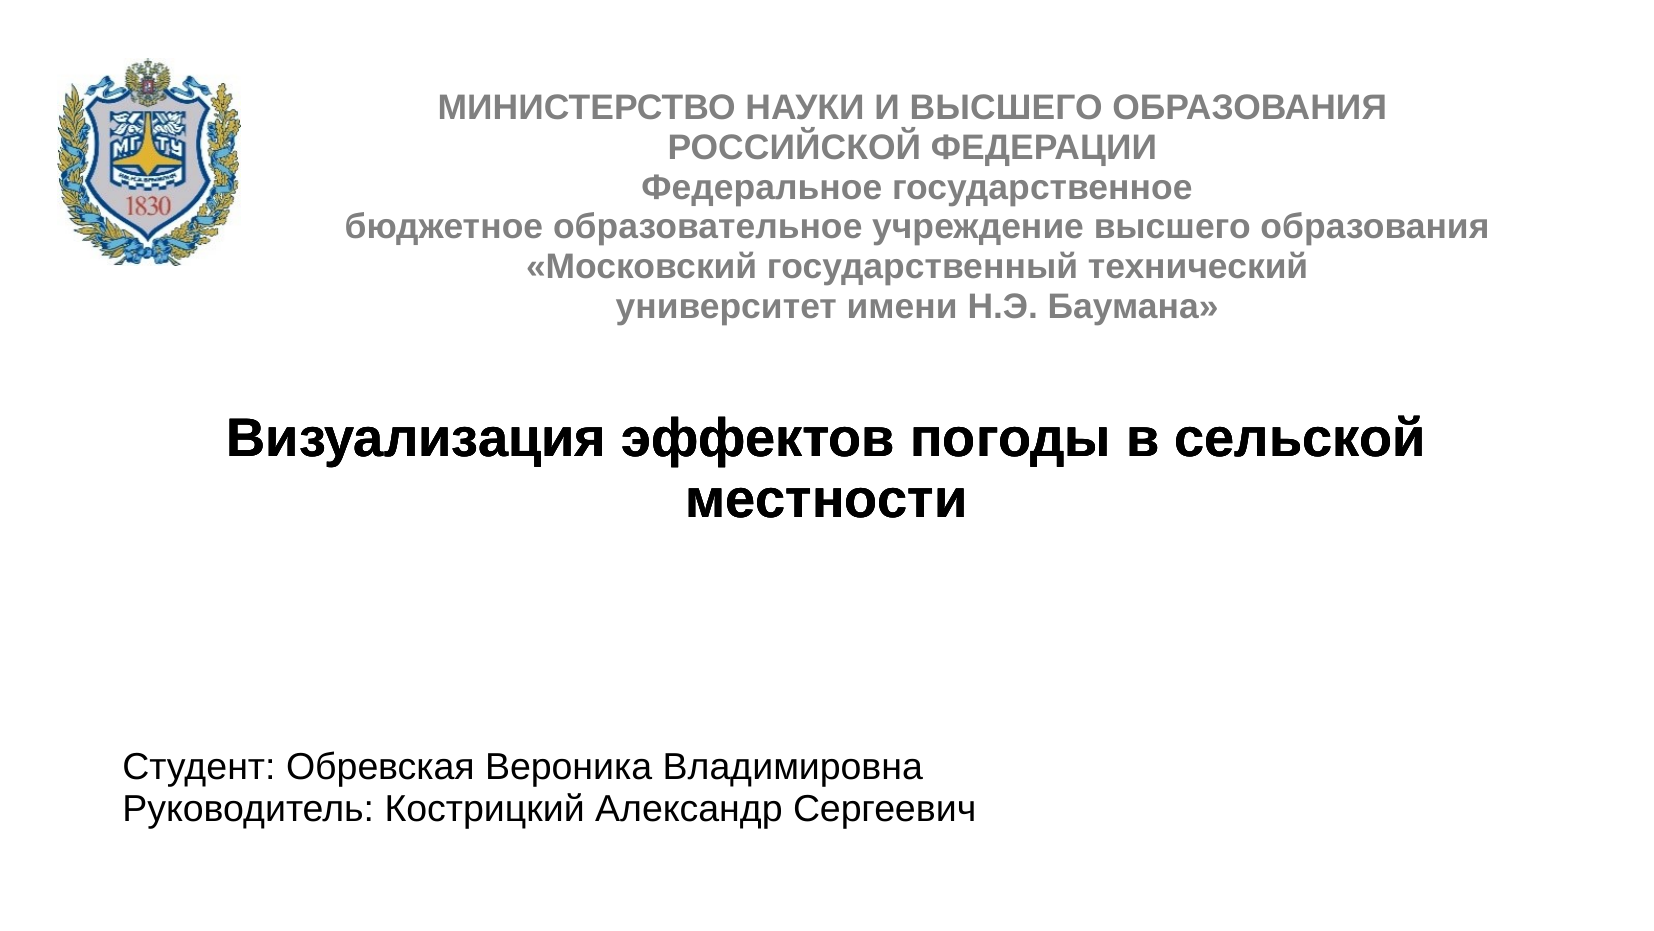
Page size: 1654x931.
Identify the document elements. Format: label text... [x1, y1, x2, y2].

text_box Cтудент: Обревская Вероника Владимировна Руководитель: Кострицкий Александр Сергеевич [107, 739, 992, 837]
text_box Визуализация эффектов погоды в сельской местности [82, 198, 1571, 739]
picture [57, 58, 240, 266]
text_box МИНИСТЕРСТВО НАУКИ И ВЫСШЕГО ОБРАЗОВАНИЯ РОССИЙСКОЙ ФЕДЕРАЦИИ Федеральное государственное бюджетное образовательное учреждение высшего образования «Московский государственный технический университет имени Н.Э. Баумана» [240, 29, 1595, 384]
